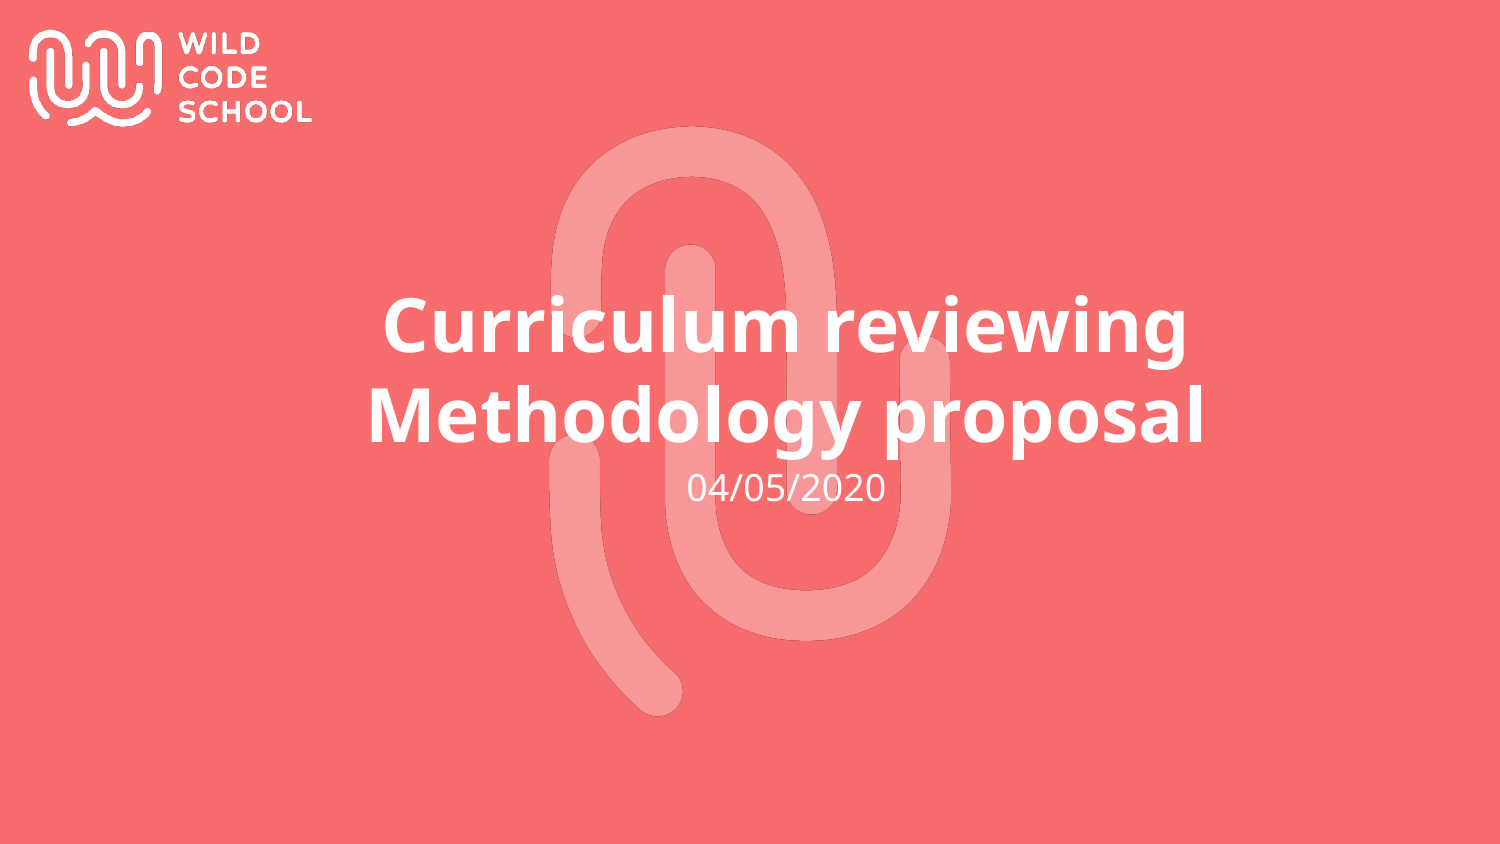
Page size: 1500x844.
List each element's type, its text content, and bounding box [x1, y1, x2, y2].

title 04/05/2020 [534, 449, 1039, 554]
picture [549, 398, 951, 449]
picture [29, 29, 312, 127]
picture [549, 554, 951, 718]
picture [786, 409, 802, 434]
picture [898, 409, 914, 434]
picture [549, 126, 951, 262]
picture [623, 409, 639, 434]
title Curriculum reviewing Methodology proposal [235, 262, 1338, 398]
